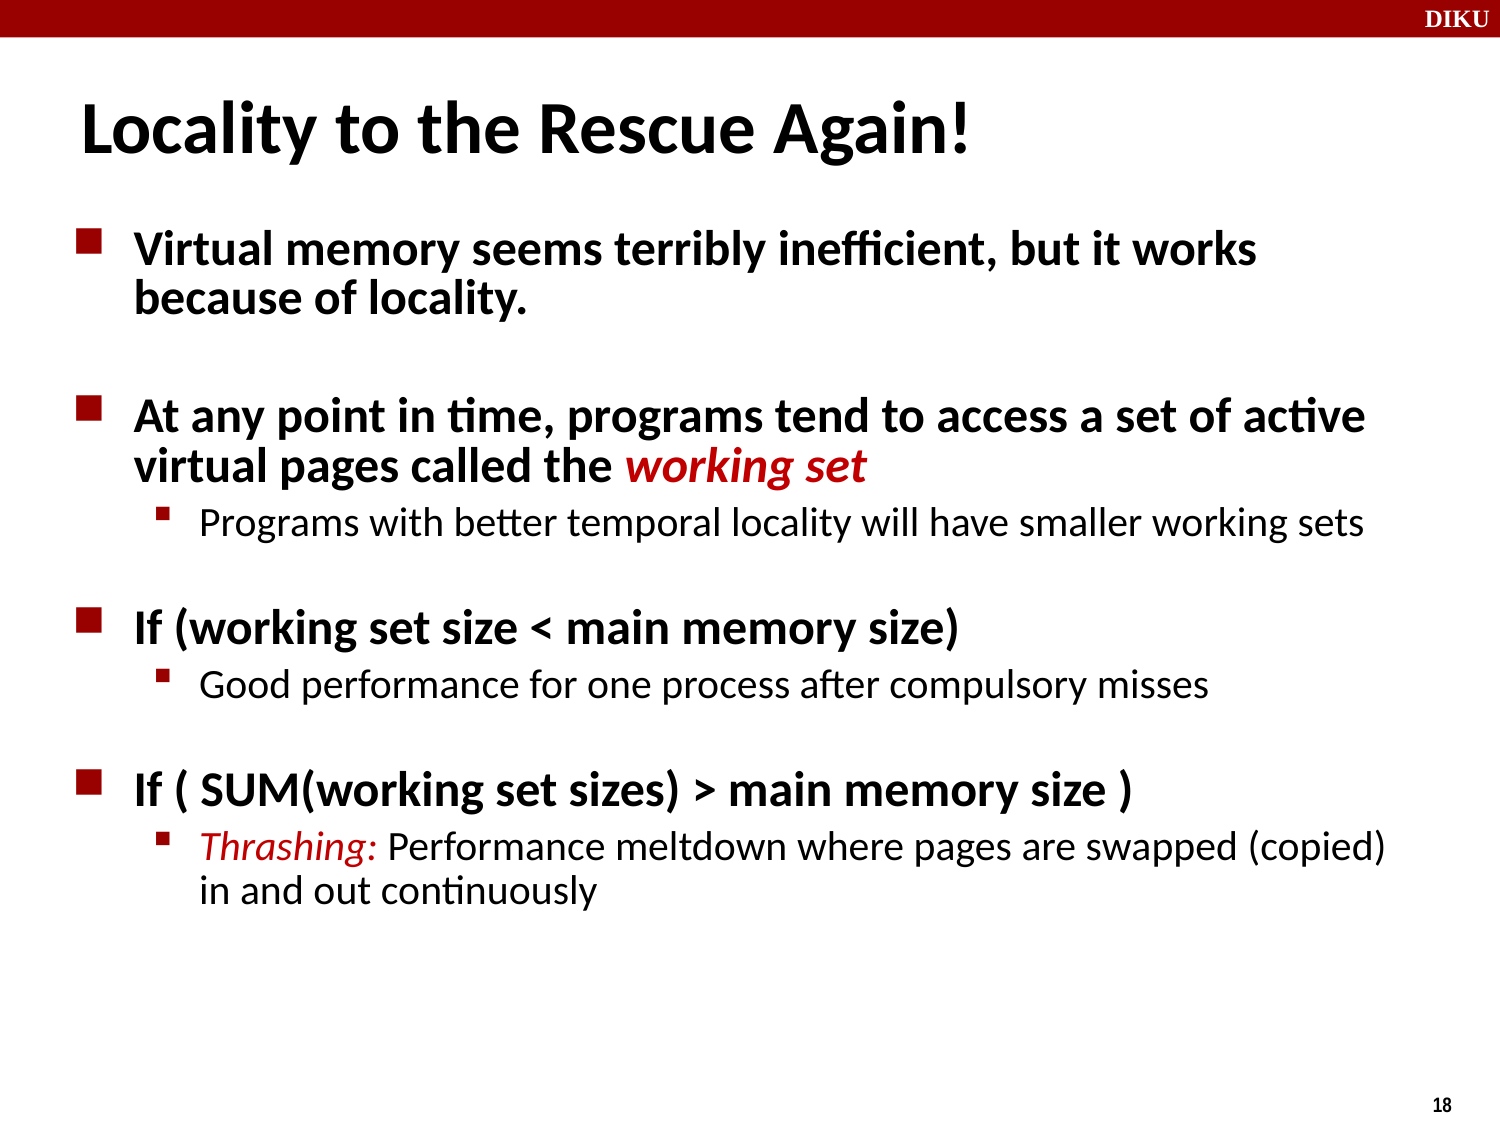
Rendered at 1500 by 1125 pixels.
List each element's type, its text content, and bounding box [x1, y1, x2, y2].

text_box Locality to the Rescue Again! [66, 59, 1426, 188]
text_box Virtual memory seems terribly inefficient, but it works because of locality. At any point in time, programs tend to access a set of active virtual pages called the working set Programs with better temporal locality will have smaller working sets If (working set size < main memory size) Good performance for one process after compulsory misses If ( SUM(working set sizes) > main memory size ) Thrashing: Performance meltdown where pages are swapped (copied) in and out continuously [62, 217, 1426, 1075]
